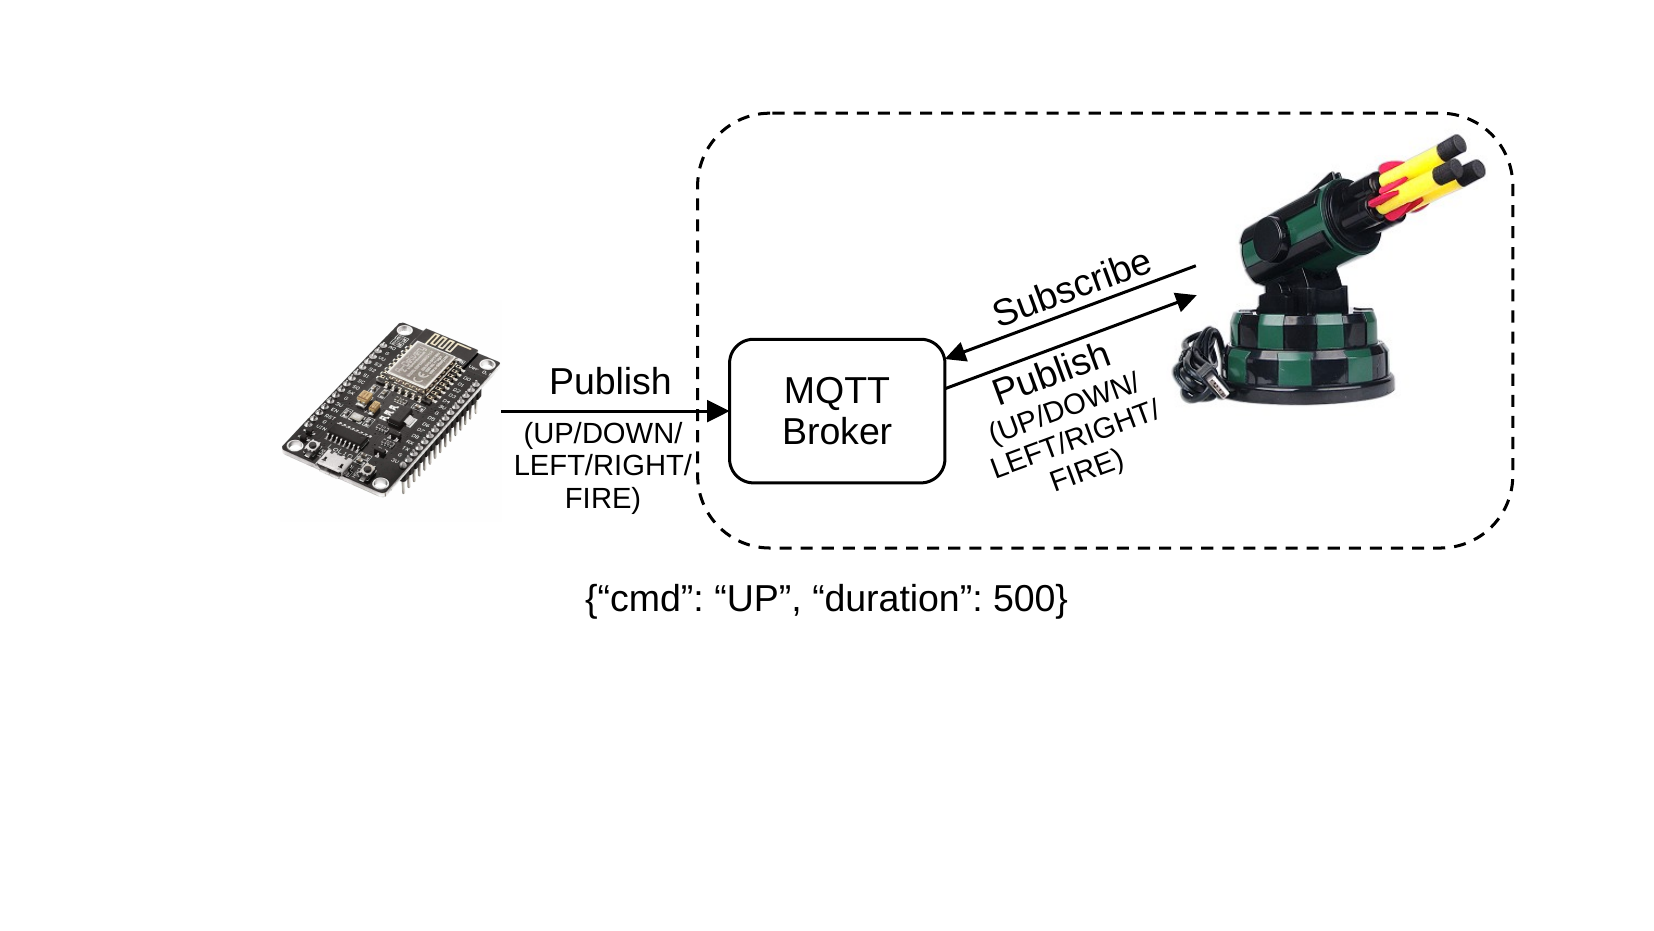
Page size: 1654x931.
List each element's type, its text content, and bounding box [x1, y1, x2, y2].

picture [1166, 103, 1492, 429]
text_box Publish (UP/DOWN/ LEFT/RIGHT/ FIRE) [929, 339, 1208, 499]
text_box {“cmd”: “UP”, “duration”: 500} [555, 561, 1098, 637]
picture [280, 300, 502, 522]
text_box MQTT Broker [729, 339, 945, 483]
text_box (UP/DOWN/ LEFT/RIGHT/ FIRE) [457, 428, 749, 504]
text_box Subscribe [963, 219, 1180, 356]
text_box Publish [516, 344, 705, 420]
